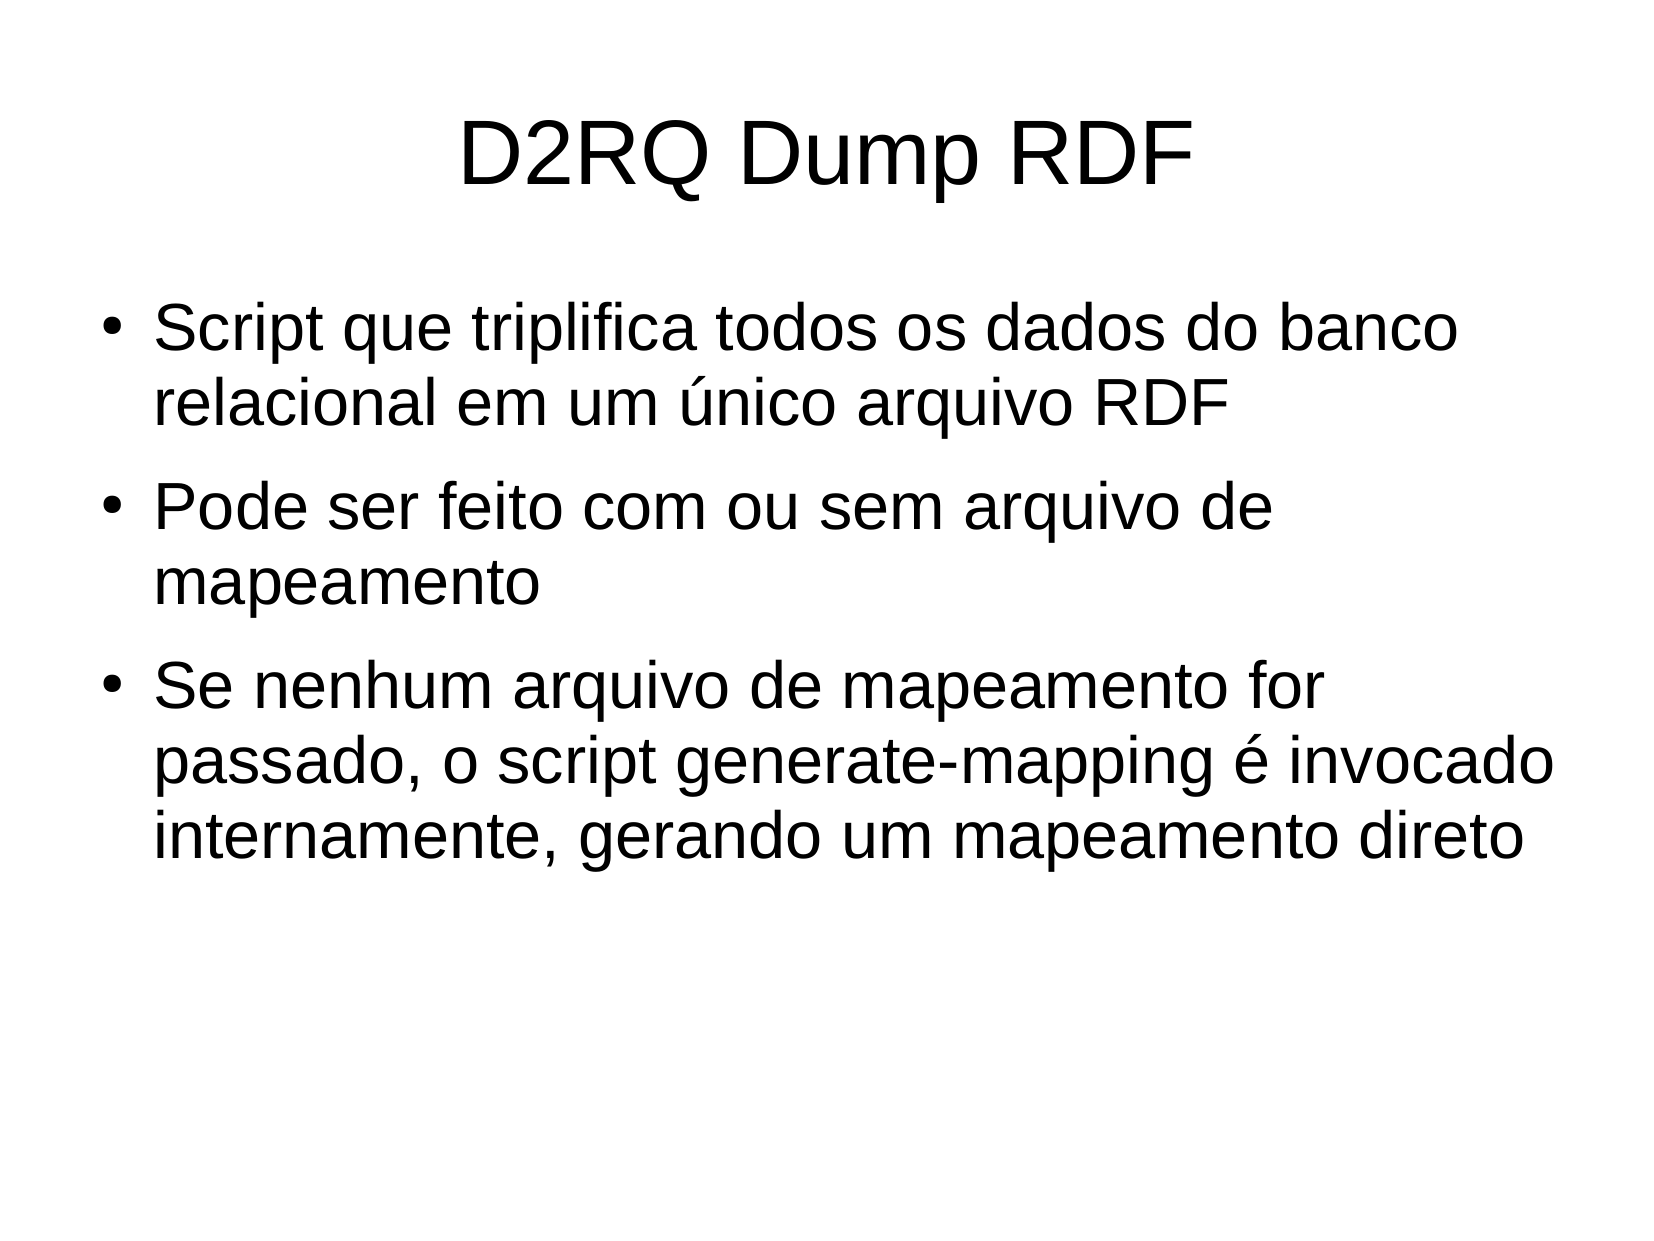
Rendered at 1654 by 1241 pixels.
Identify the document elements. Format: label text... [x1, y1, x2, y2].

title D2RQ Dump RDF [82, 56, 1571, 250]
list Script que triplifica todos os dados do banco relacional em um único arquivo RDF Pode ser feito com ou sem arquivo de mapeamento Se nenhum arquivo de mapeamento for passado, o script generate-mapping é invocado internamente, gerando um mapeamento direto [82, 290, 1571, 1094]
